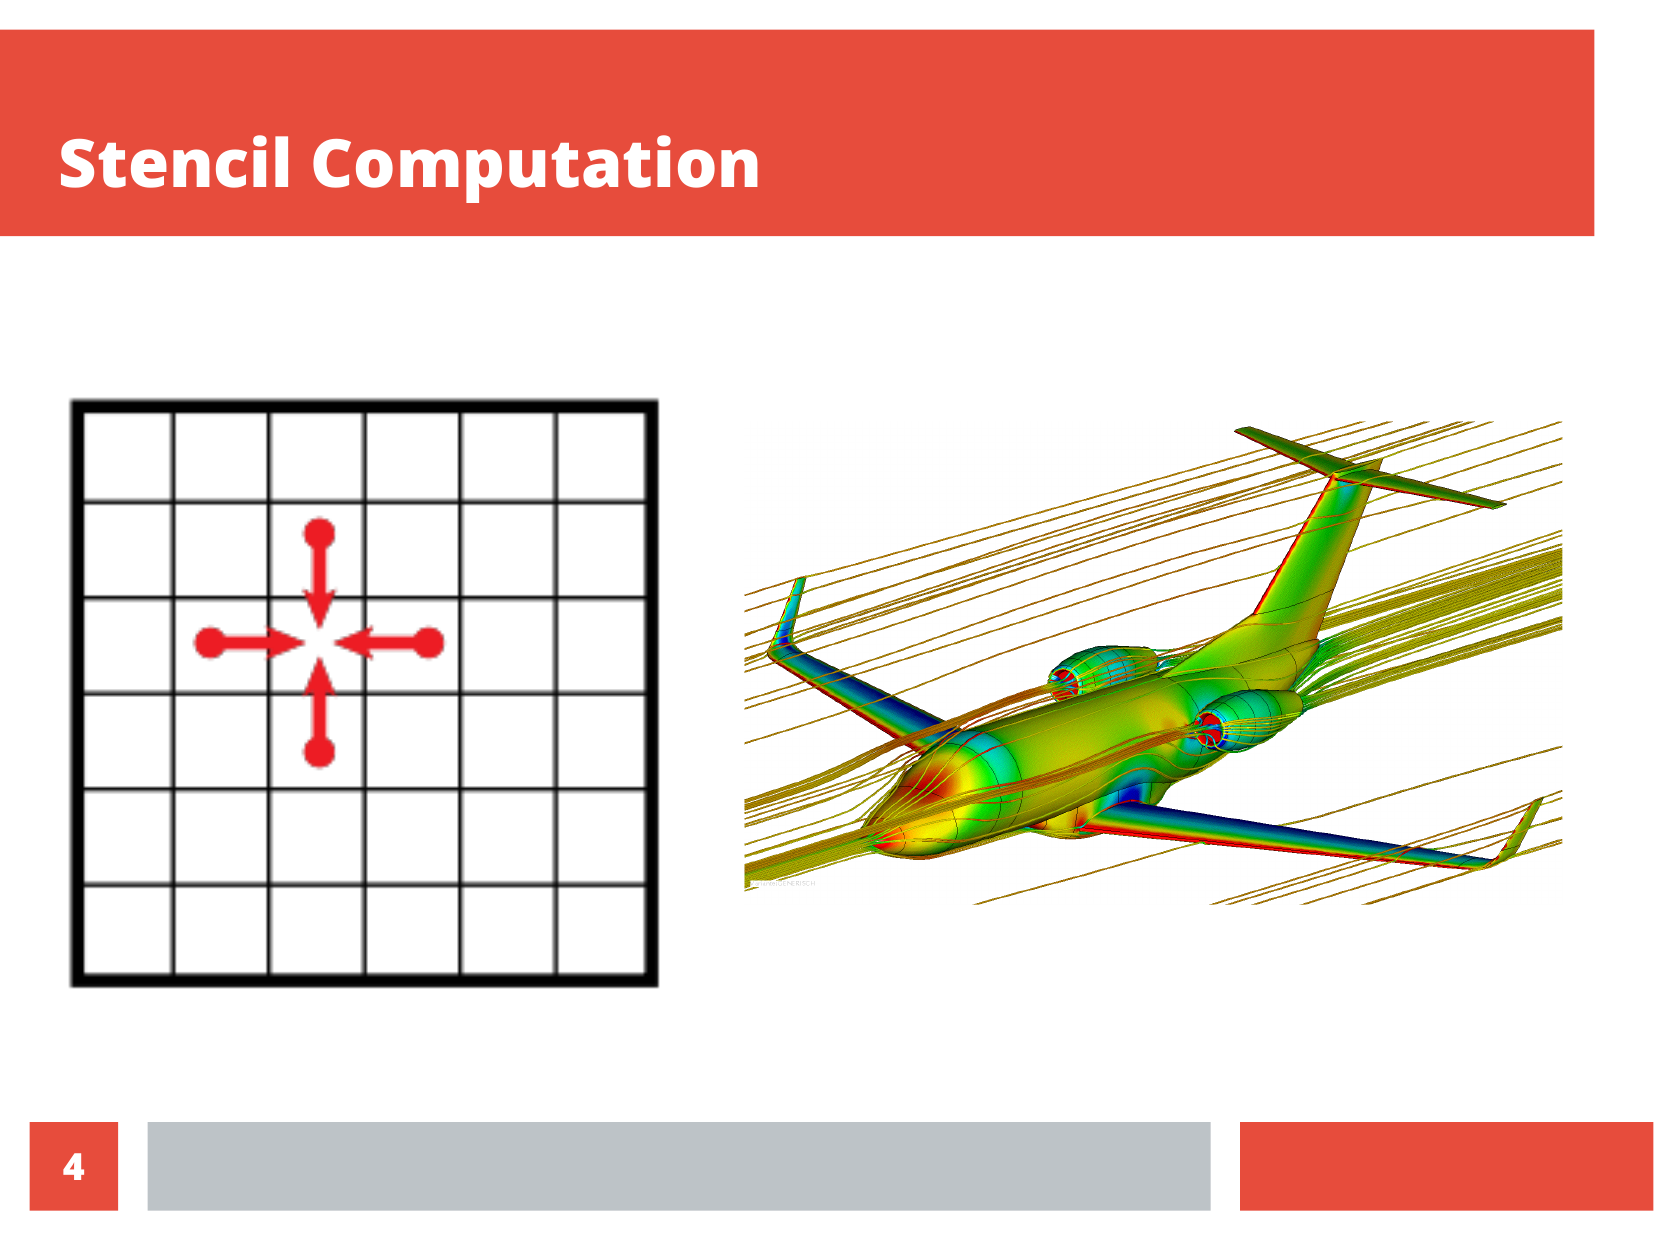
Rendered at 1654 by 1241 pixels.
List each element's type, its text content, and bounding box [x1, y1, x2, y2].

picture [38, 367, 686, 1015]
title Stencil Computation [59, 59, 1595, 207]
picture [744, 421, 1563, 905]
